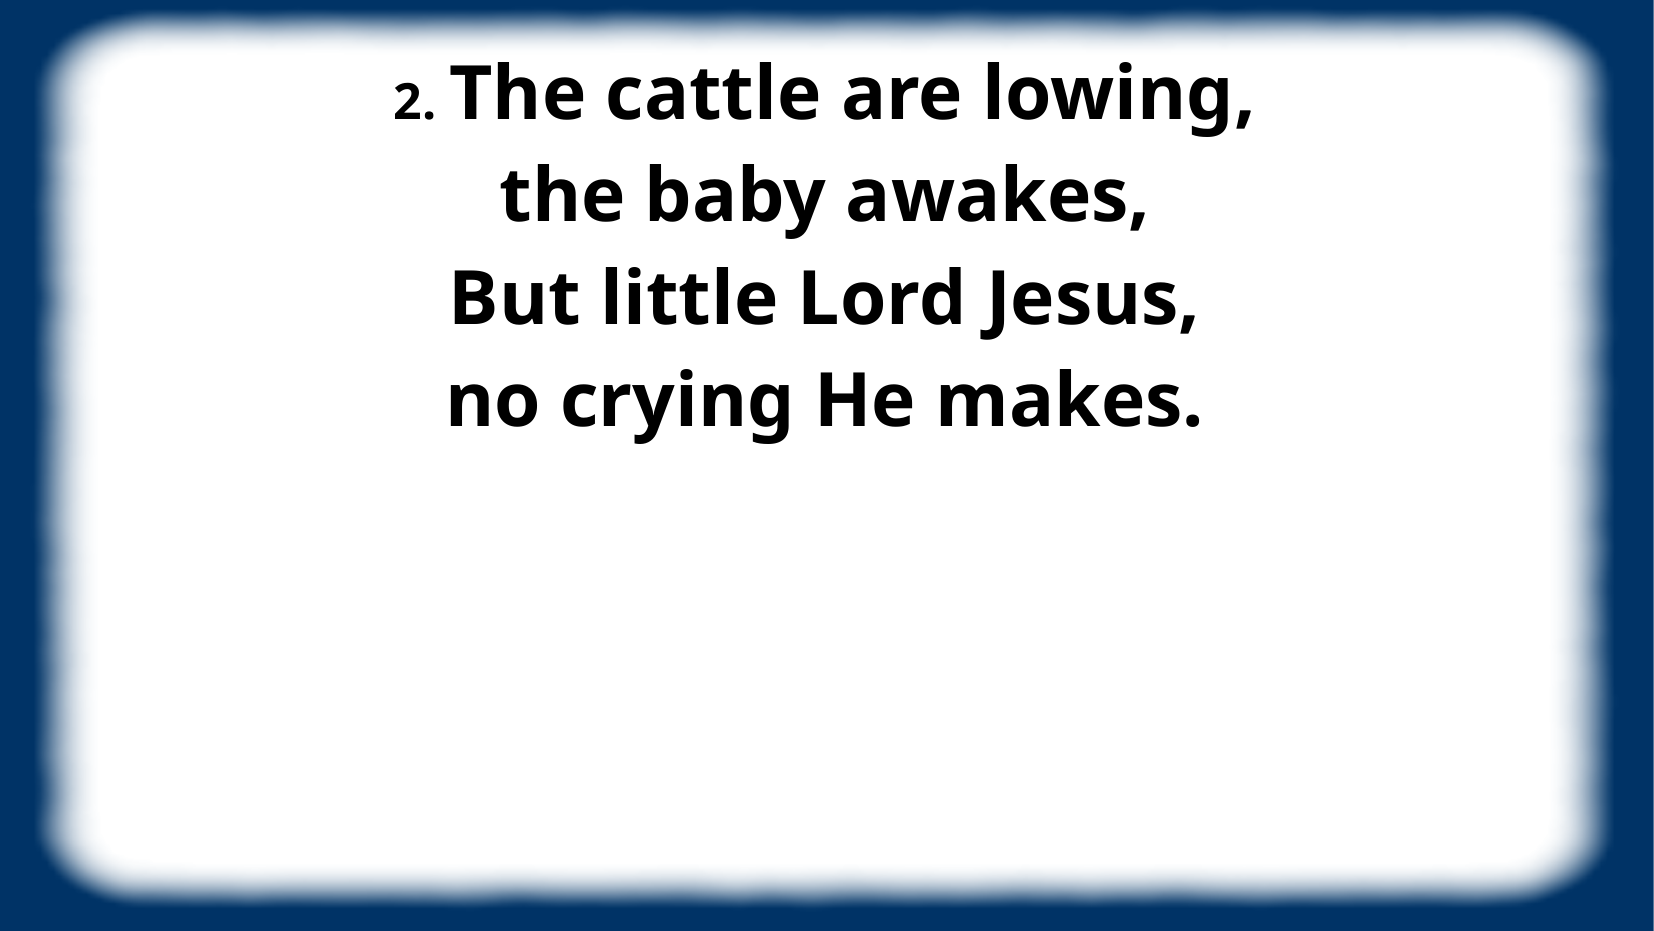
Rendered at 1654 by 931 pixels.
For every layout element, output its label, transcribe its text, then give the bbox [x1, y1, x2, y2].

picture [0, 0, 1654, 931]
text_box 2. The cattle are lowing, the baby awakes, But little Lord Jesus, no crying He makes. [75, 31, 1576, 452]
